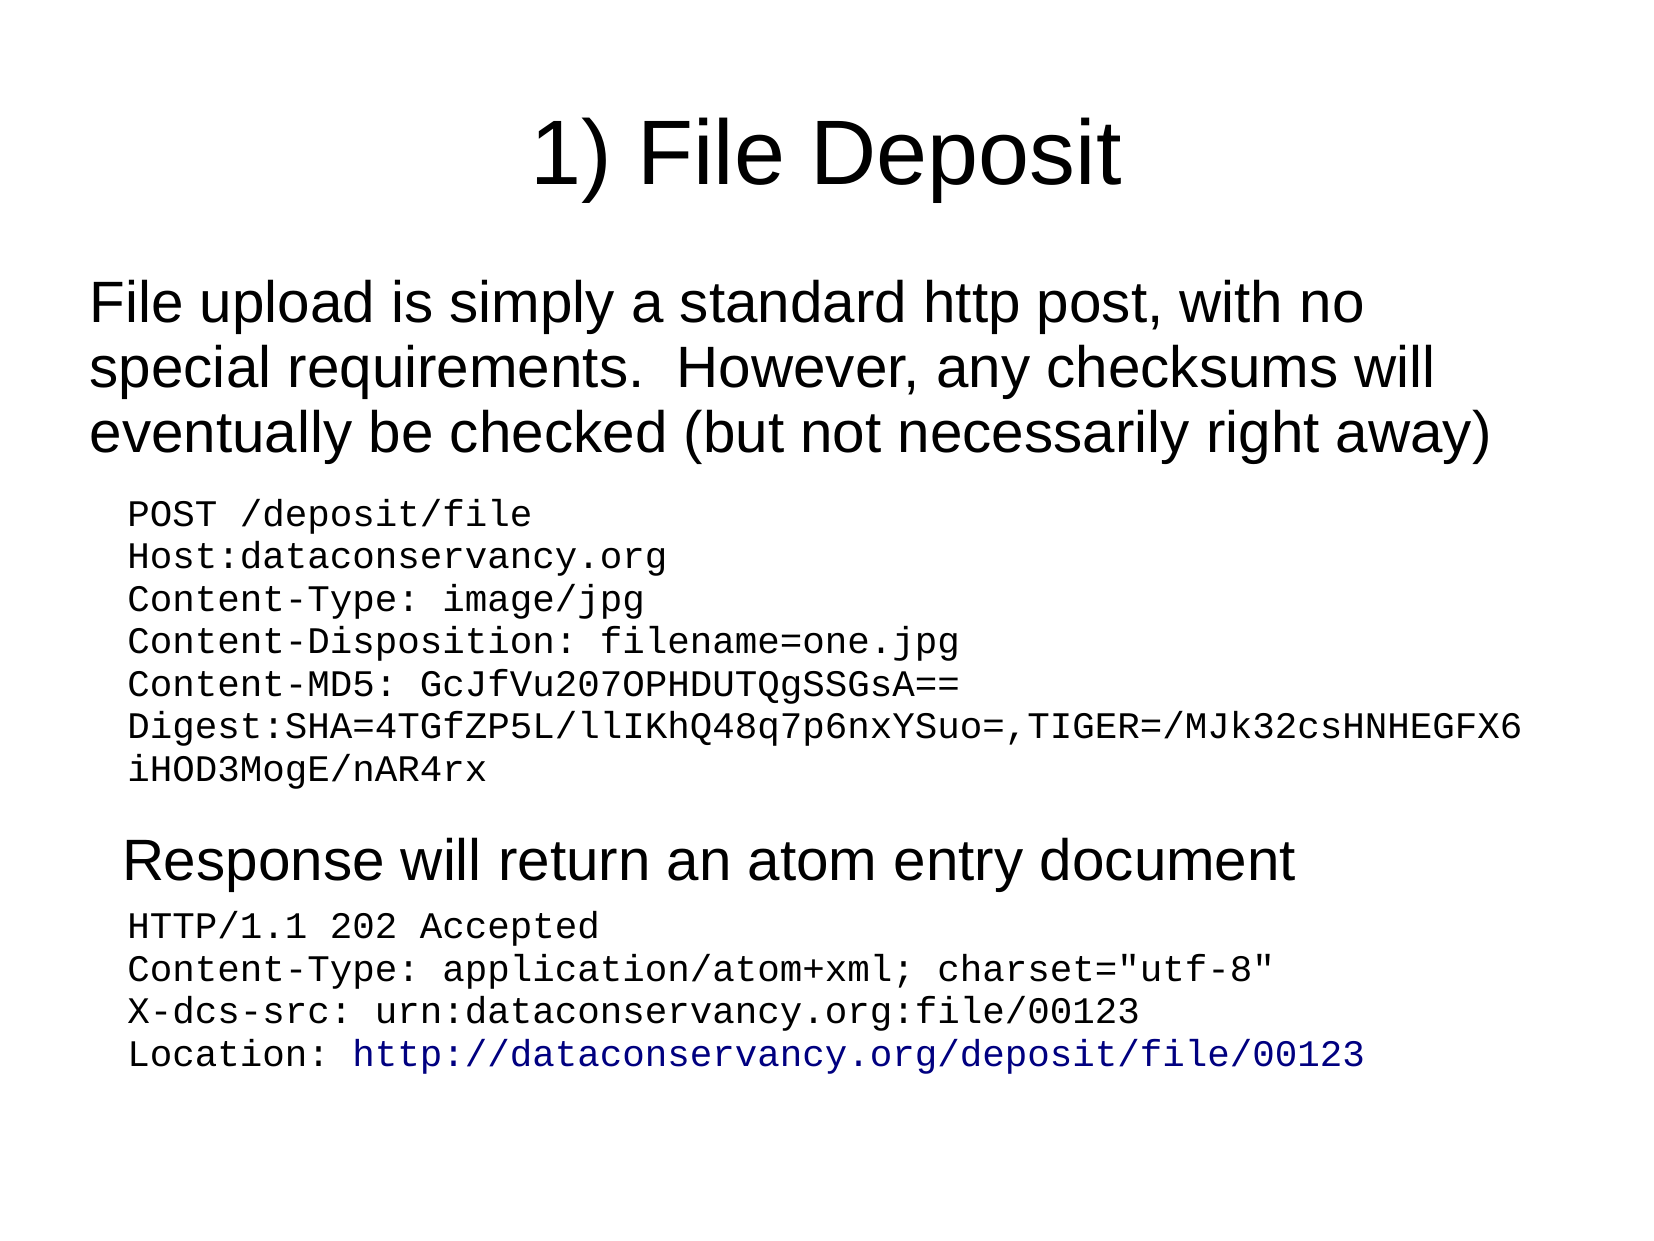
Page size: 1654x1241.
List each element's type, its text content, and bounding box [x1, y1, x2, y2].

text_box HTTP/1.1 202 Accepted Content-Type: application/atom+xml; charset="utf-8" X-dcs-src: urn:dataconservancy.org:file/00123 Location: http://dataconservancy.org/deposit/file/00123 [112, 900, 1501, 1127]
text_box Response will return an atom entry document [107, 820, 1313, 901]
text_box POST /deposit/file Host:dataconservancy.org Content-Type: image/jpg Content-Disposition: filename=one.jpg Content-MD5: GcJfVu207OPHDUTQgSSGsA== Digest:SHA=4TGfZP5L/llIKhQ48q7p6nxYSuo=,TIGER=/MJk32csHNHEGFX6 iHOD3MogE/nAR4rx [112, 487, 1538, 927]
title 1) File Deposit [82, 56, 1571, 250]
text_box File upload is simply a standard http post, with no special requirements. However, any checksums will eventually be checked (but not necessarily right away) [75, 262, 1538, 473]
